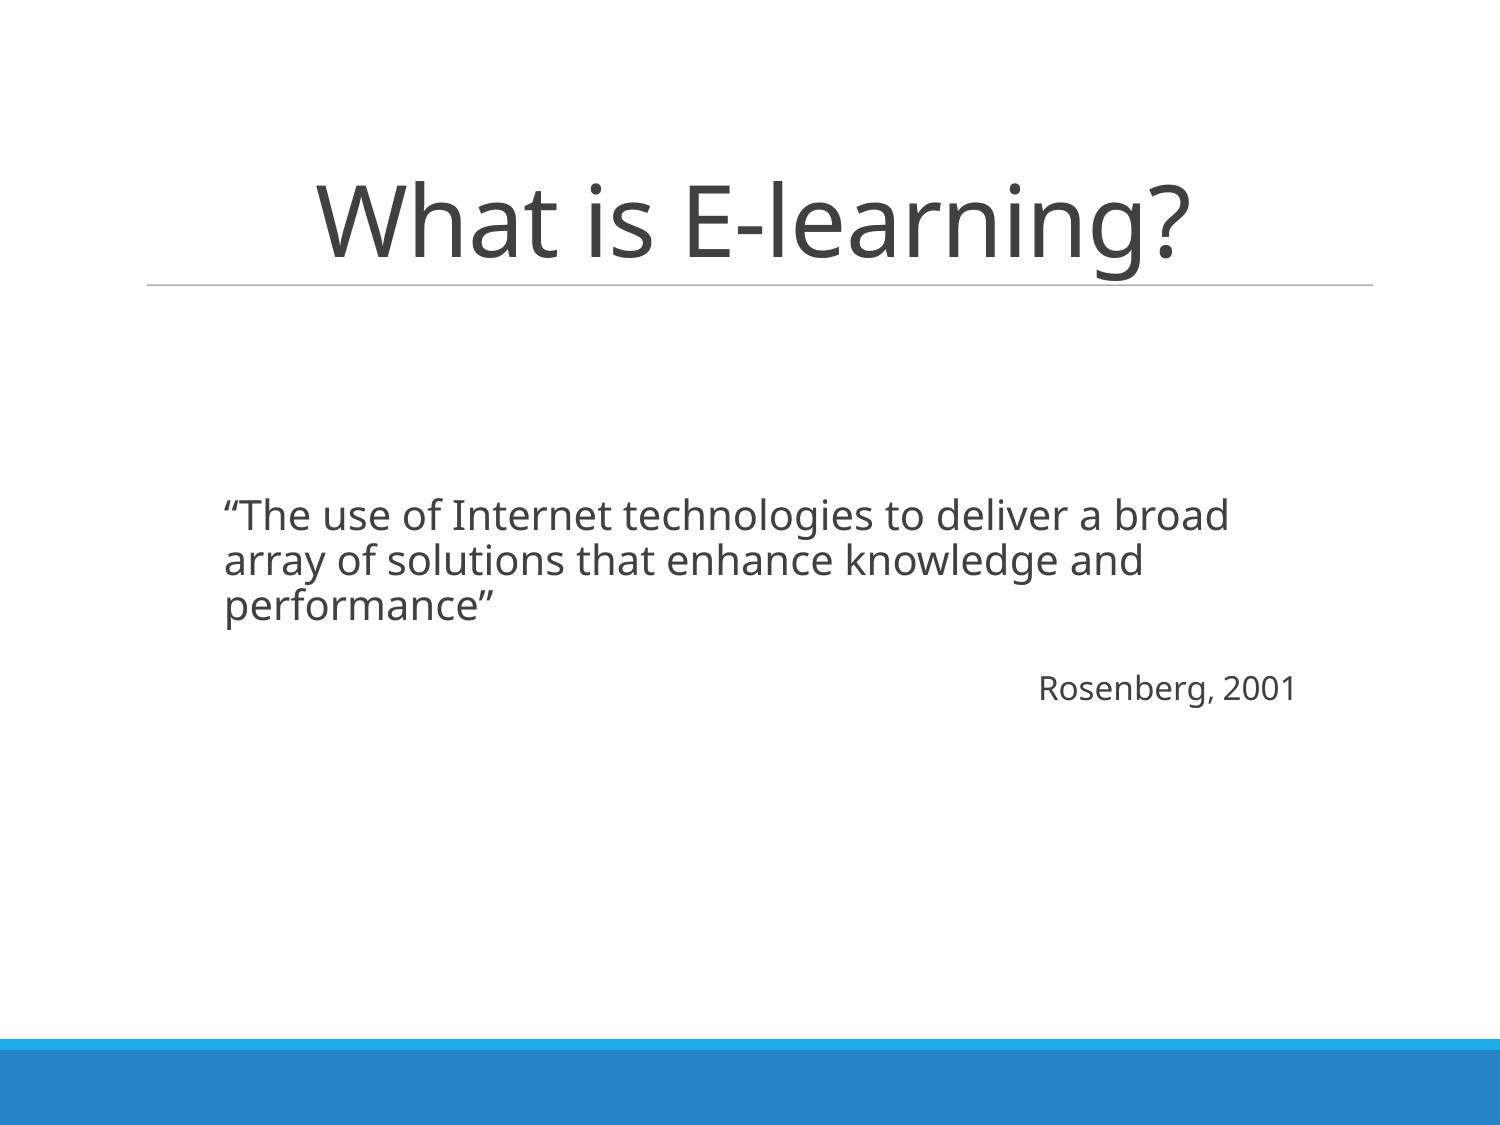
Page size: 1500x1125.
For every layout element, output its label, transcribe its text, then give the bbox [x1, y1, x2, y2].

list “The use of Internet technologies to deliver a broad array of solutions that enhance knowledge and performance” Rosenberg, 2001 [208, 486, 1299, 802]
title What is E-learning? [135, 47, 1373, 285]
